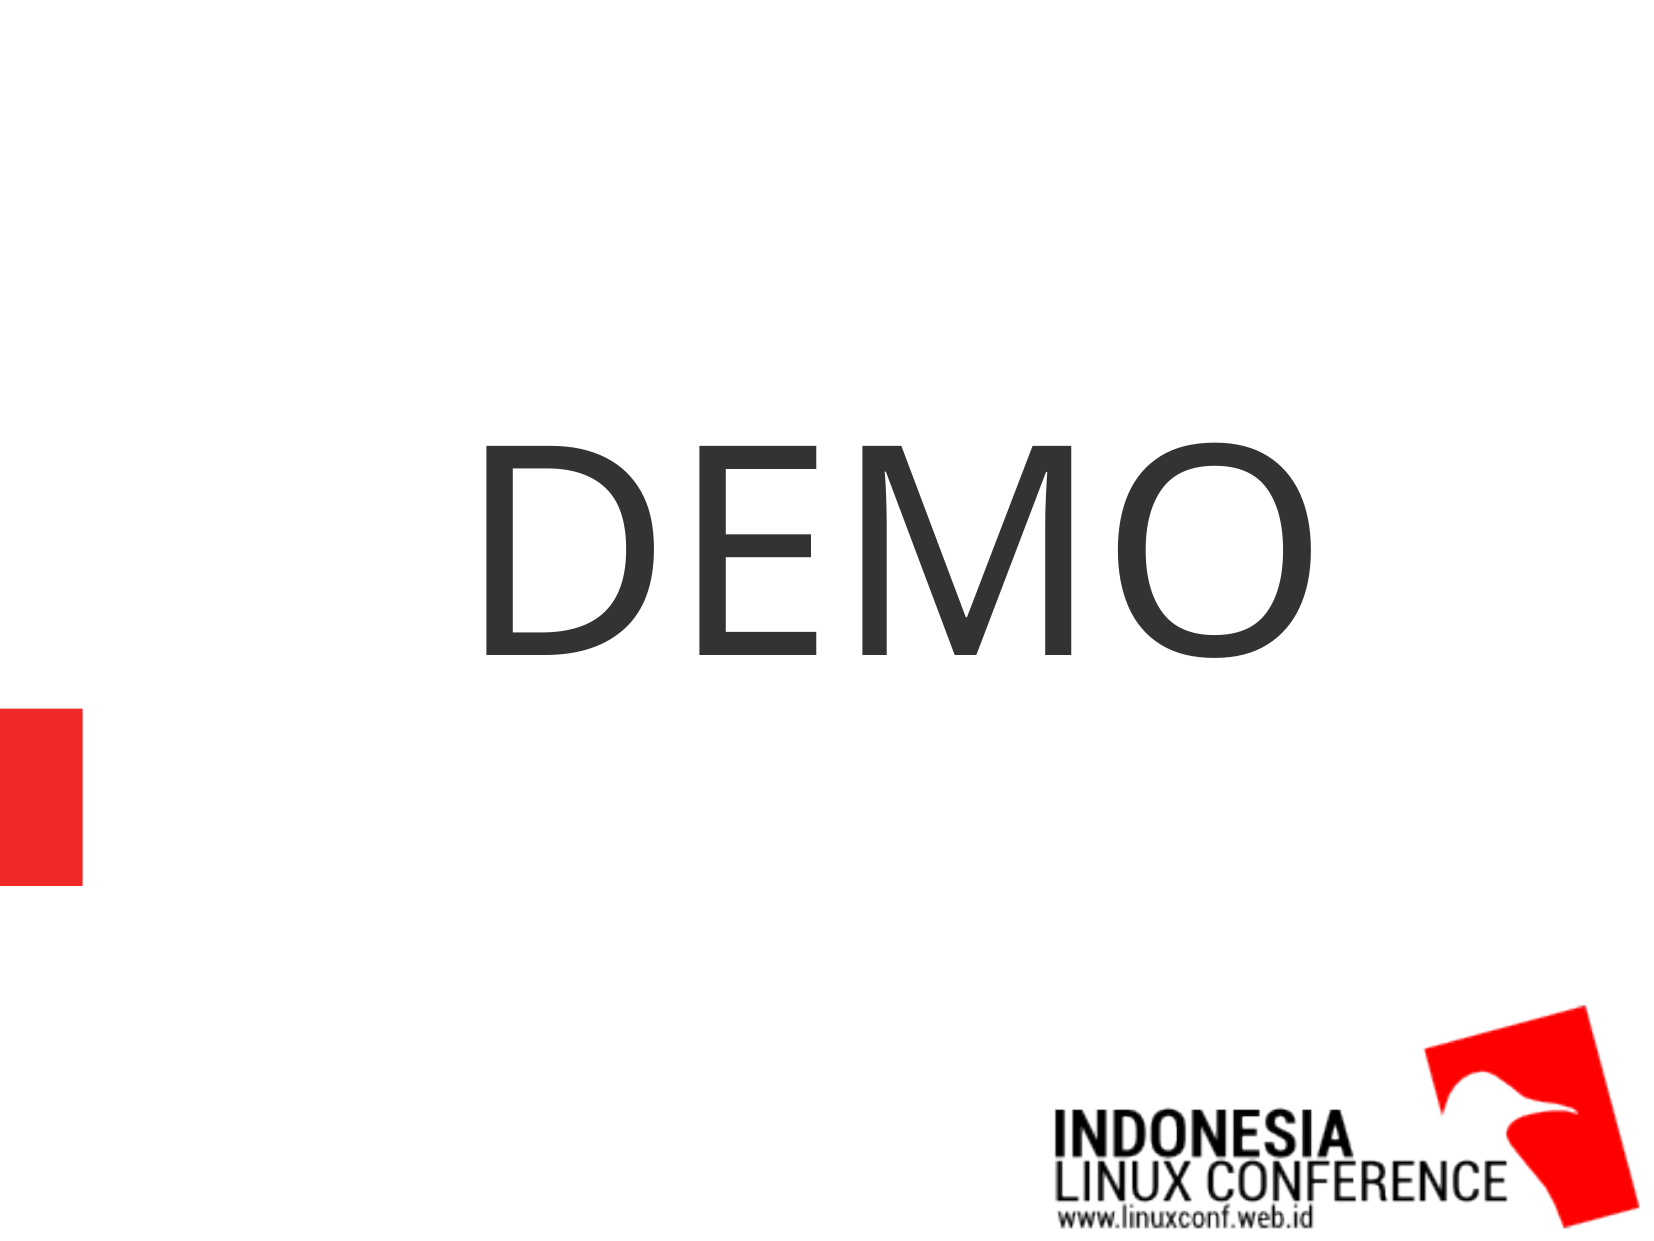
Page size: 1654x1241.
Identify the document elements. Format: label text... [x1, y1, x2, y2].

picture [1039, 994, 1654, 1241]
list DEMO [129, 342, 1536, 1062]
